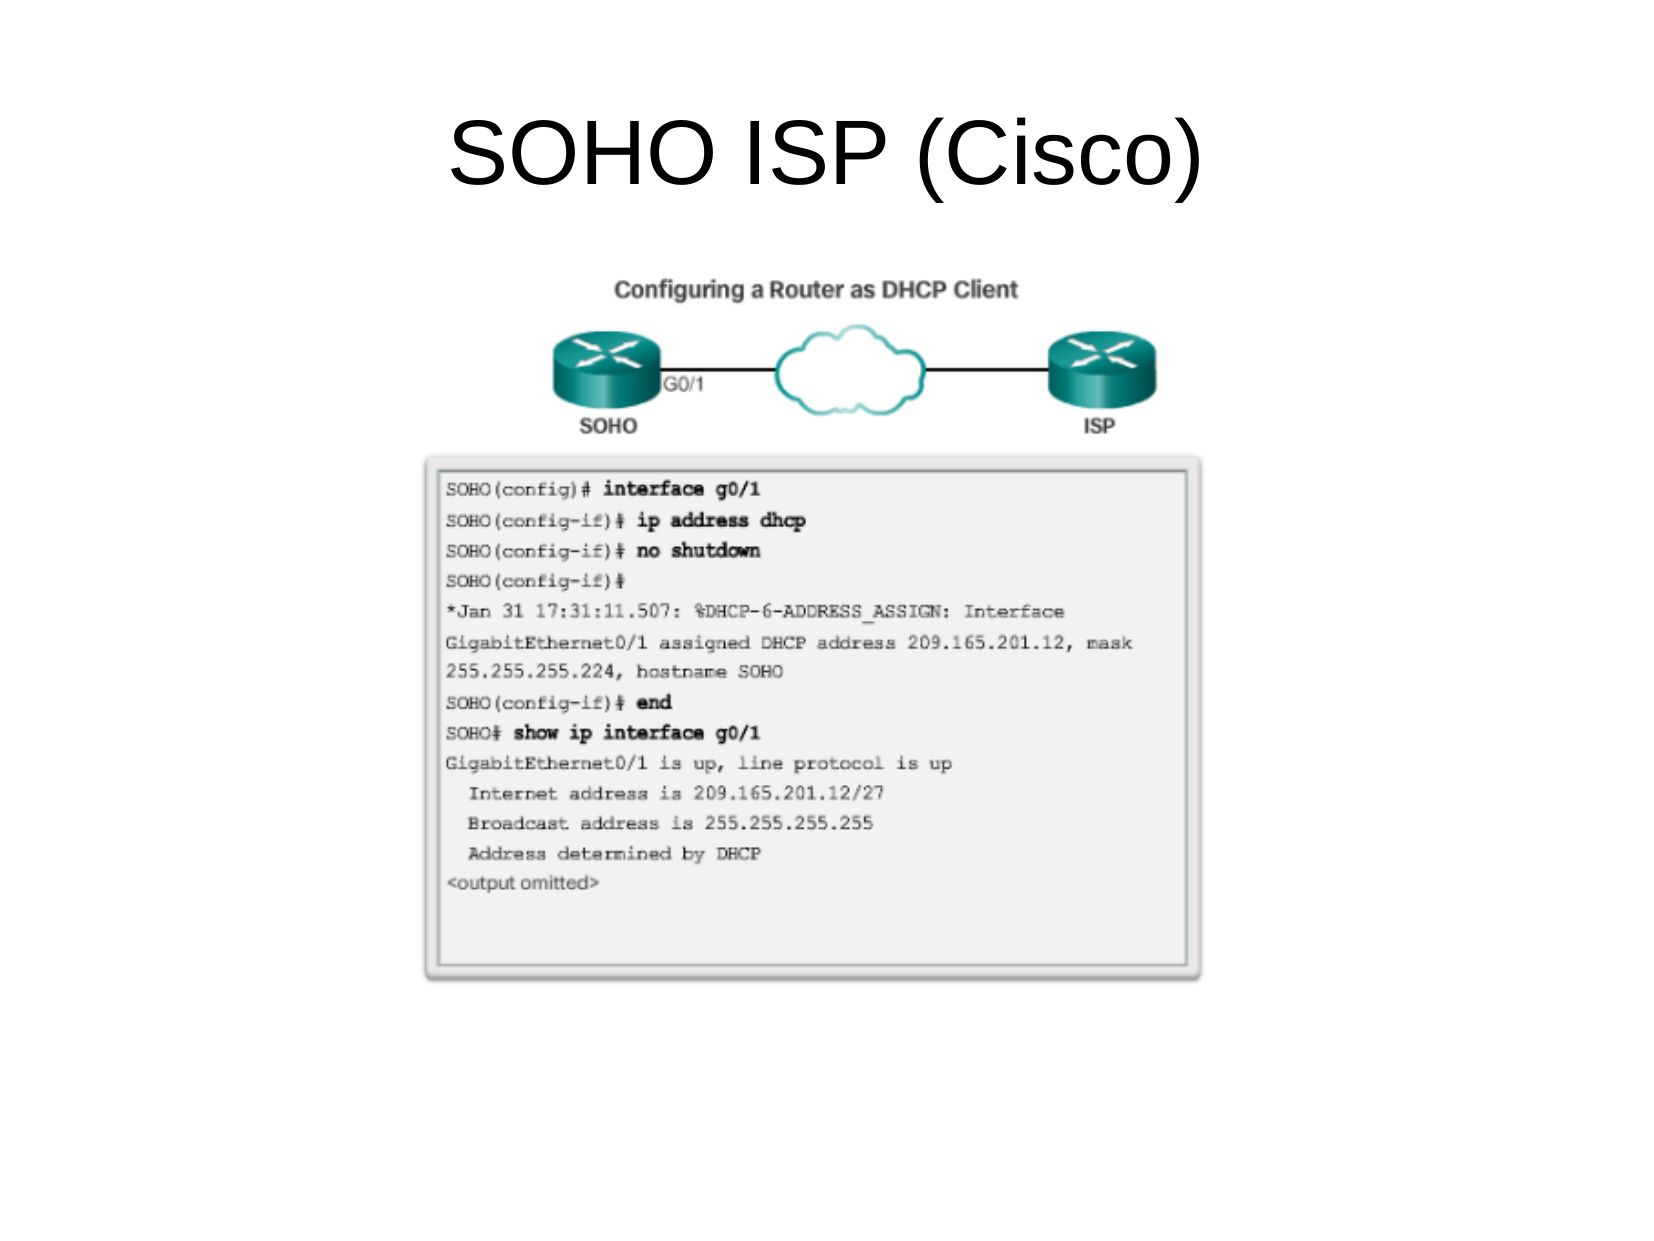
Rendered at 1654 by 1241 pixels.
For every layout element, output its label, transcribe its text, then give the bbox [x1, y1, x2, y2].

title SOHO ISP (Cisco) [82, 49, 1571, 257]
picture [405, 270, 1218, 991]
